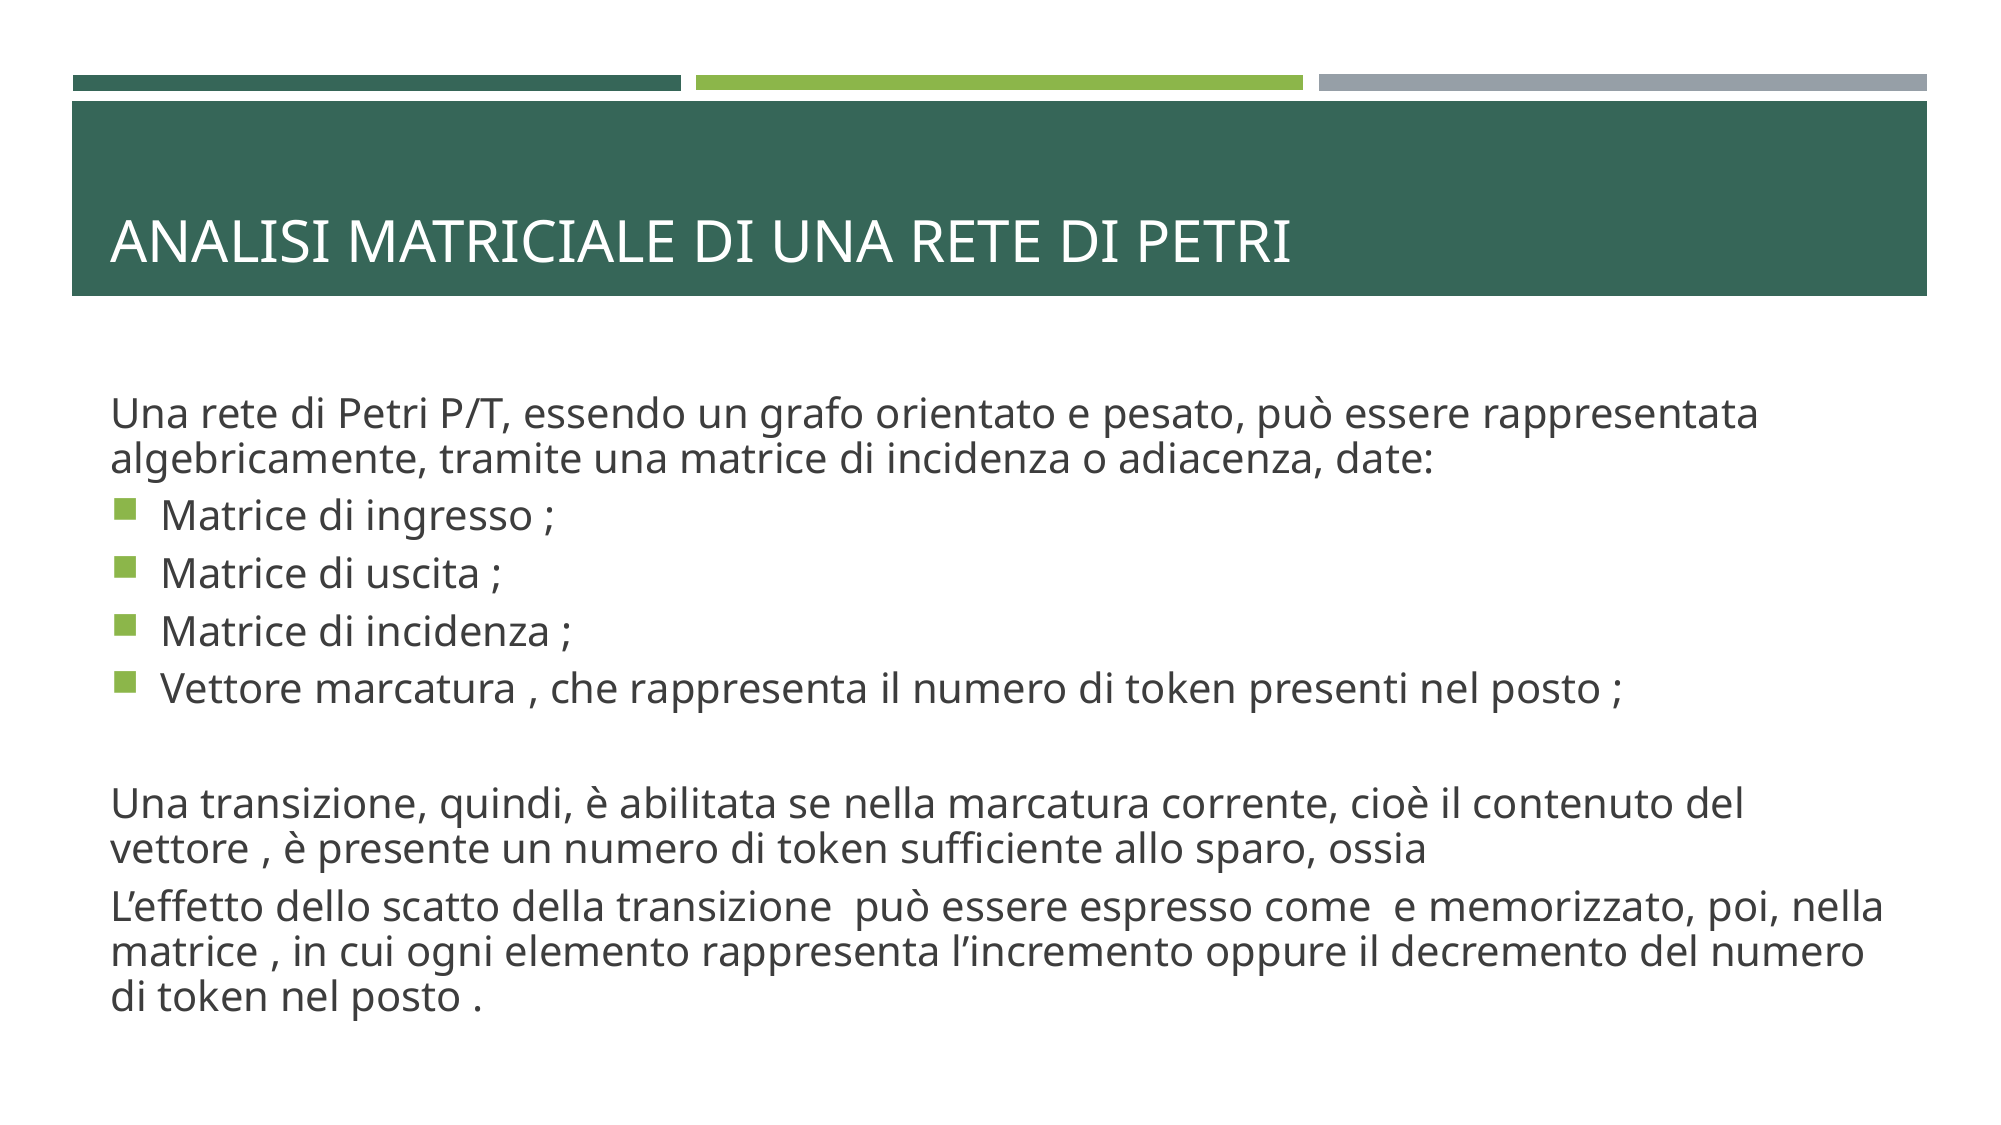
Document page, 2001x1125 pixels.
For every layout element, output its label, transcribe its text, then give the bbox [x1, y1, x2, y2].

list Una rete di Petri P/T, essendo un grafo orientato e pesato, può essere rappresentata algebricamente, tramite una matrice di incidenza o adiacenza, date: Matrice di ingresso ; Matrice di uscita ; Matrice di incidenza ; Vettore marcatura , che rappresenta il numero di token presenti nel posto ; Una transizione, quindi, è abilitata se nella marcatura corrente, cioè il contenuto del vettore , è presente un numero di token sufficiente allo sparo, ossia L’effetto dello scatto della transizione può essere espresso come e memorizzato, poi, nella matrice , in cui ogni elemento rappresenta l’incremento oppure il decremento del numero di token nel posto . [95, 323, 1905, 1090]
title analisi matriciale di una rete di petri [95, 115, 1905, 282]
